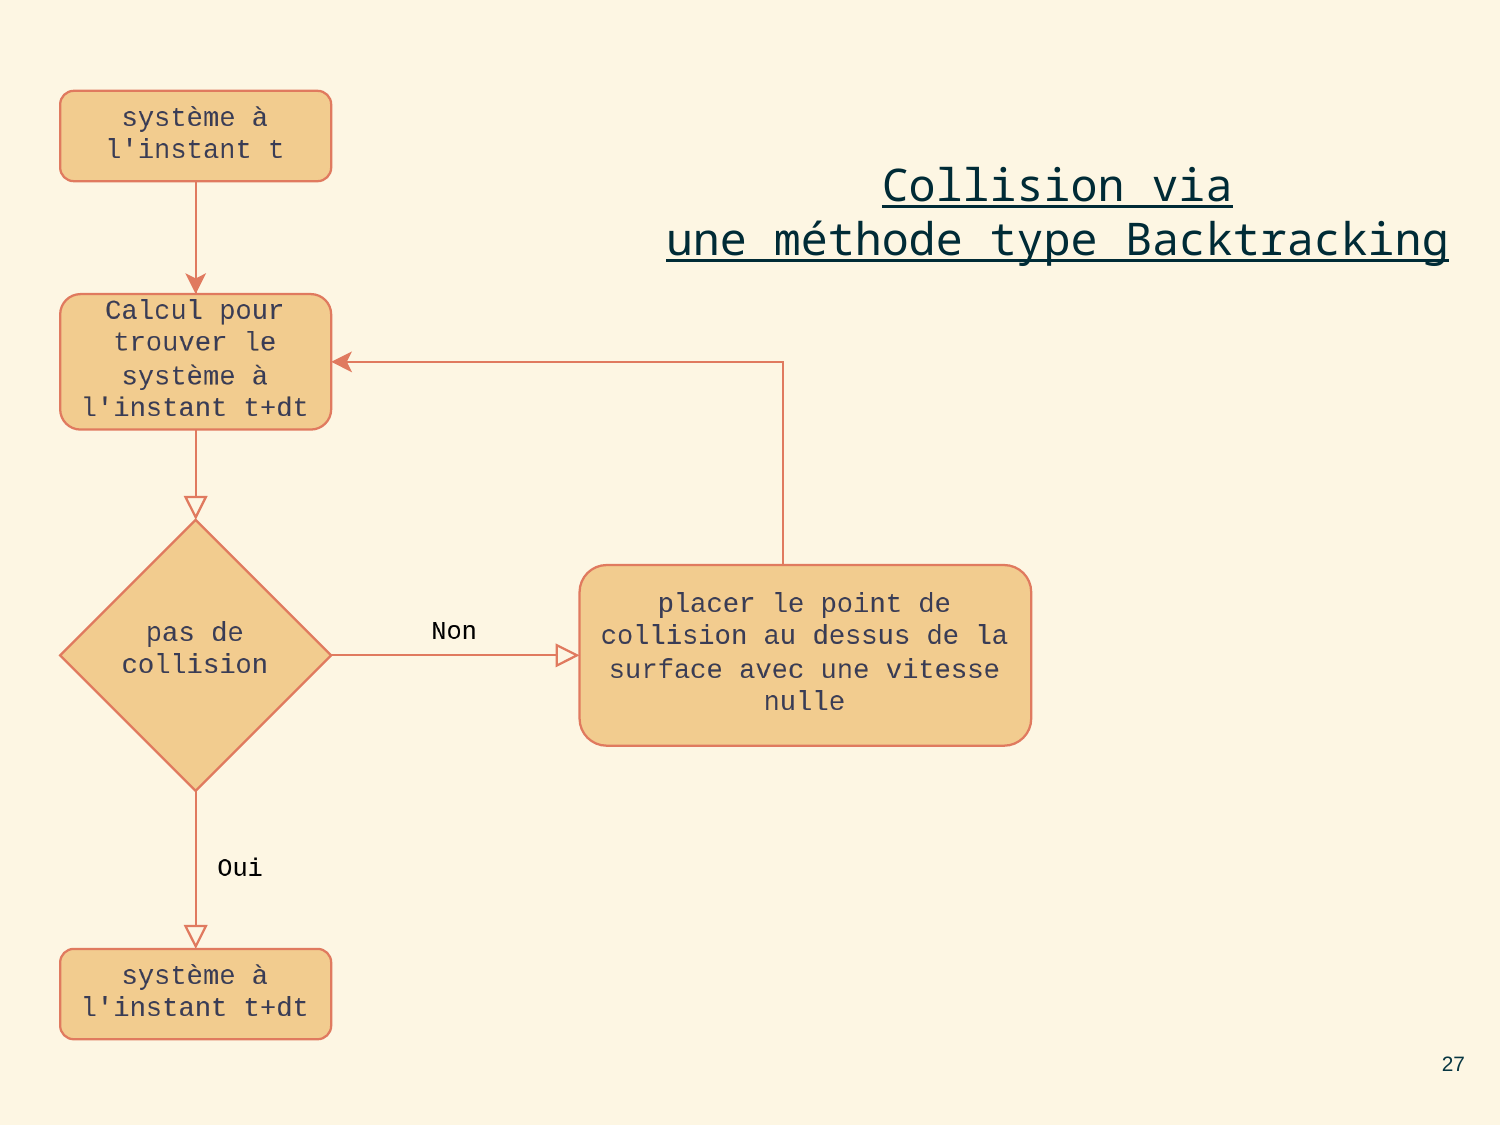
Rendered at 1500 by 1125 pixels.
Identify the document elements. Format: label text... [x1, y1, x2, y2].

picture [1026, 180, 1034, 187]
picture [57, 88, 1034, 1042]
slide_number <numéro> [1389, 1019, 1480, 1106]
title Collision via une méthode type Backtracking [1034, 118, 1466, 303]
